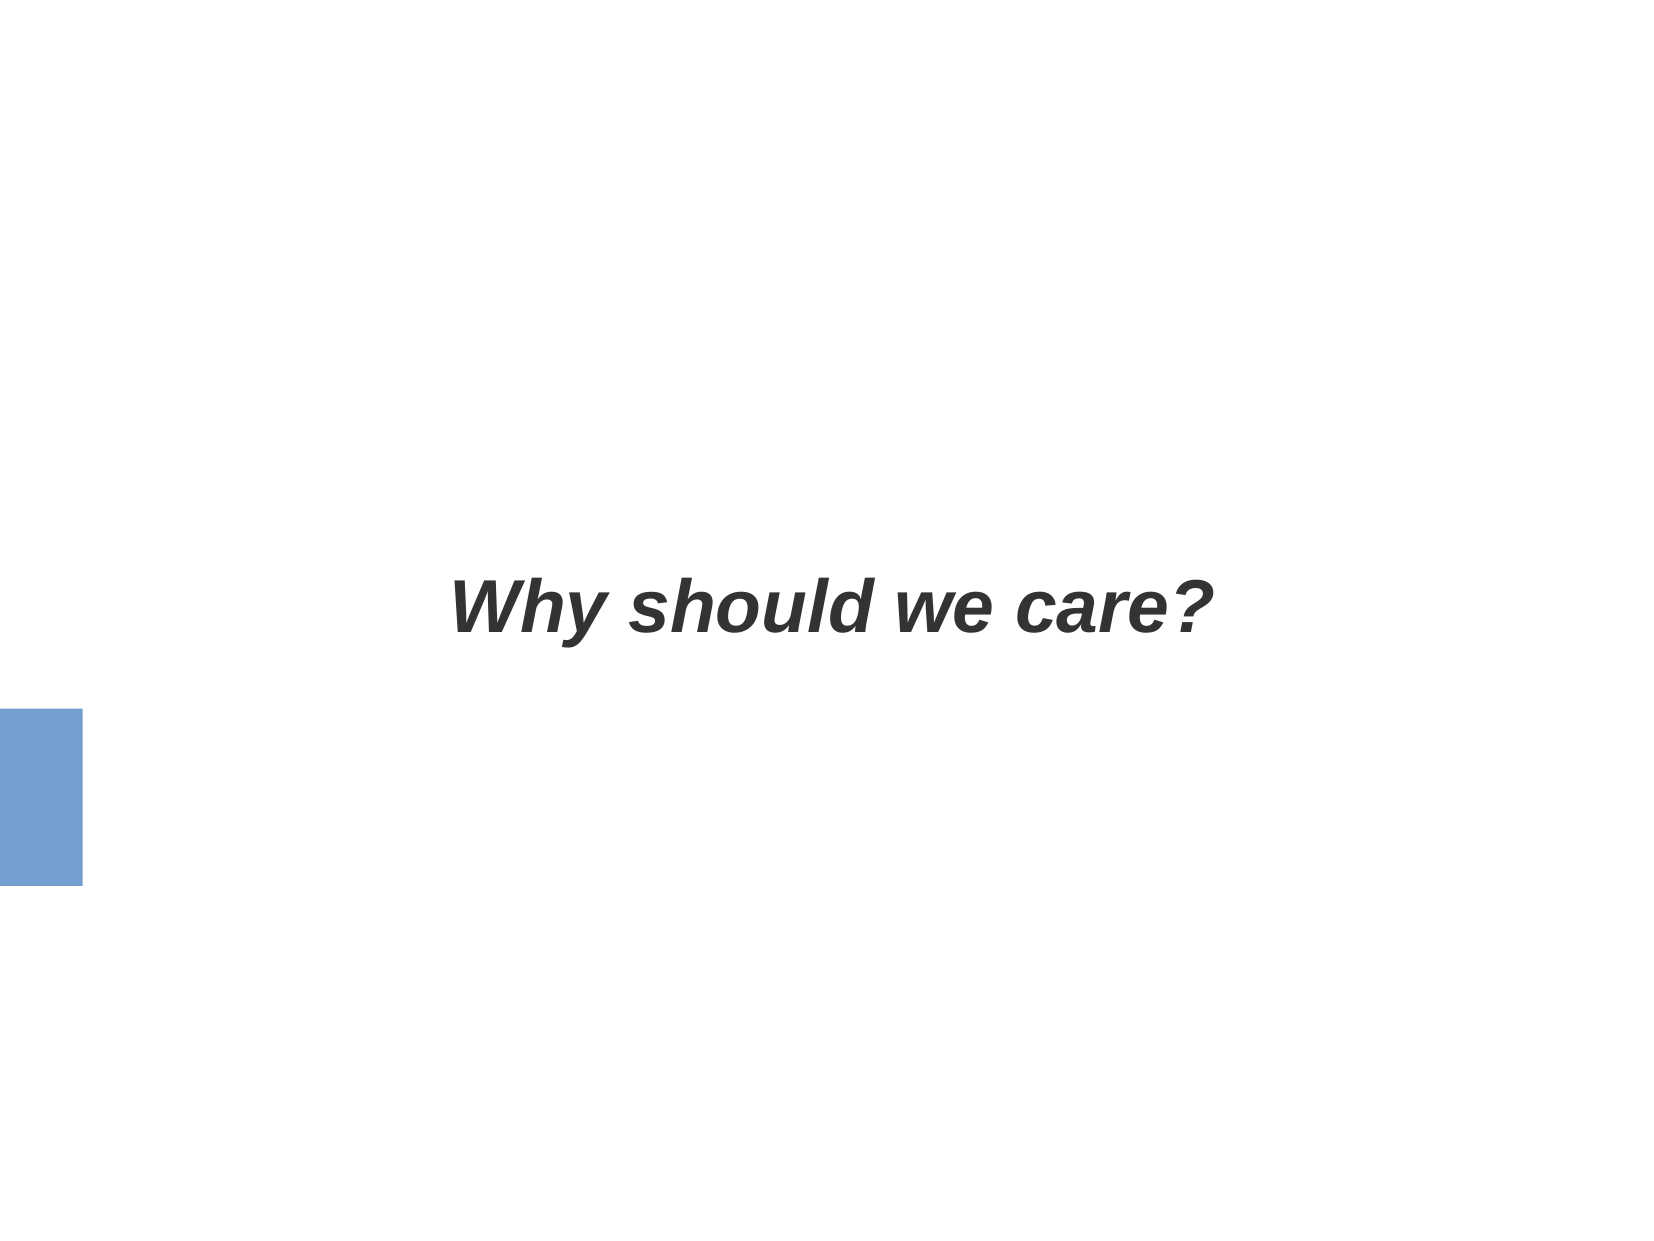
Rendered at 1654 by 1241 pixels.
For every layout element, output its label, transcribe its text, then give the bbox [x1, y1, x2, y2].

subtitle Why should we care? [129, 59, 1536, 1155]
